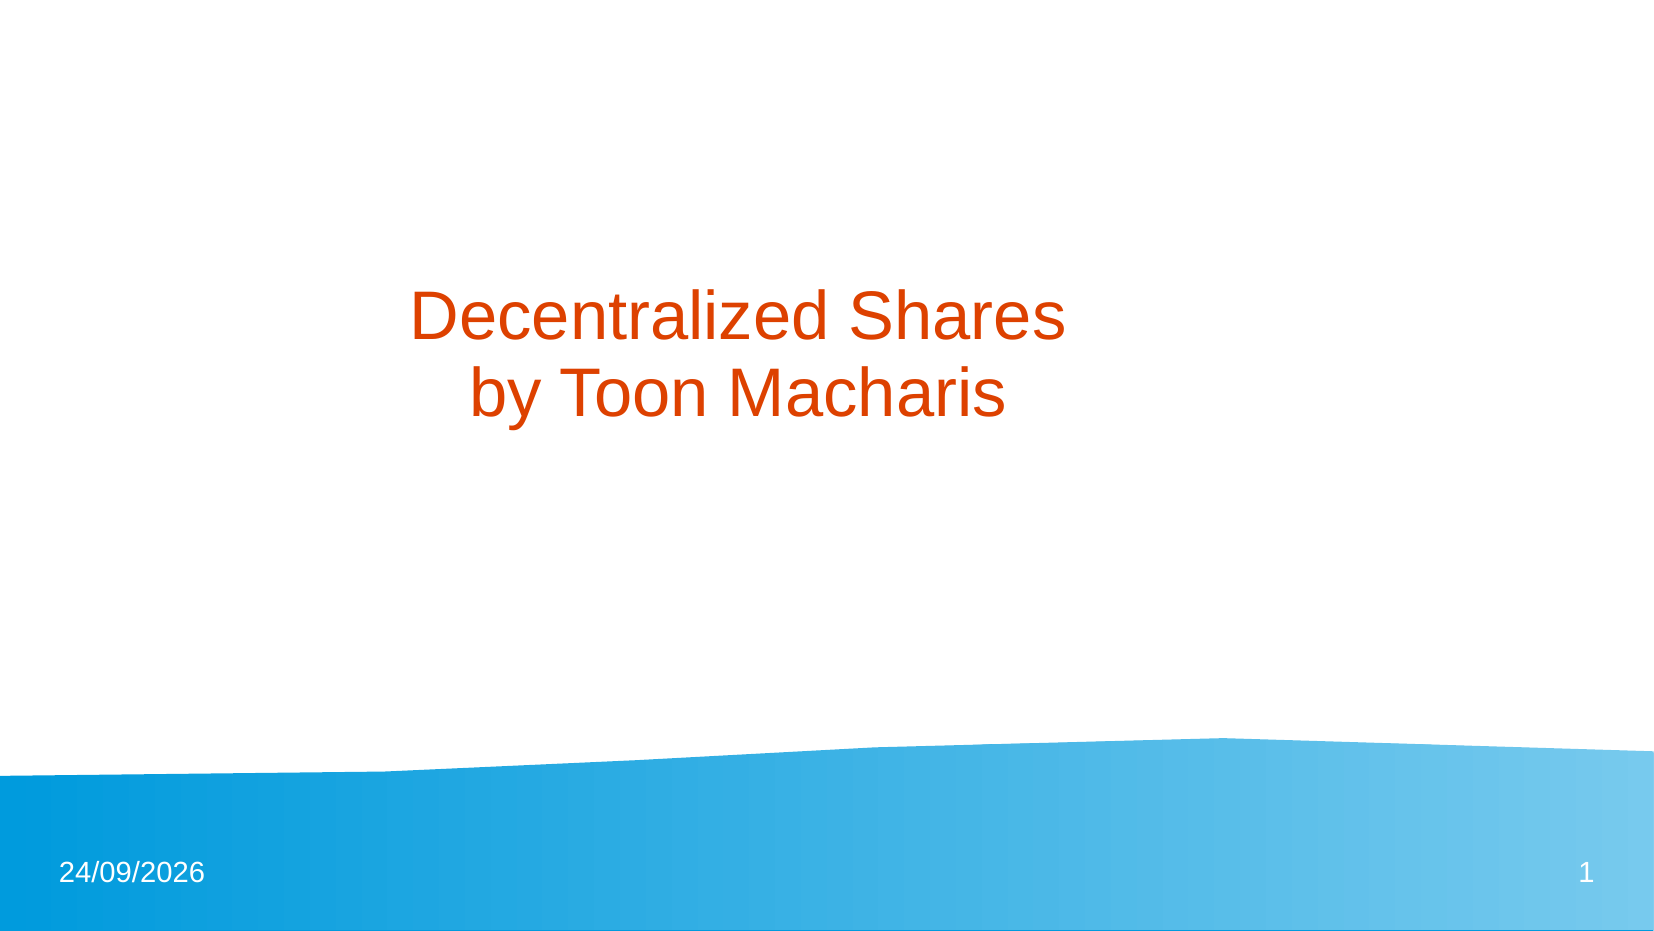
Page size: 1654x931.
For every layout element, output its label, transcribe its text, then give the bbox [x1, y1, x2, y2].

title Decentralized Shares by Toon Macharis [0, 265, 1477, 443]
